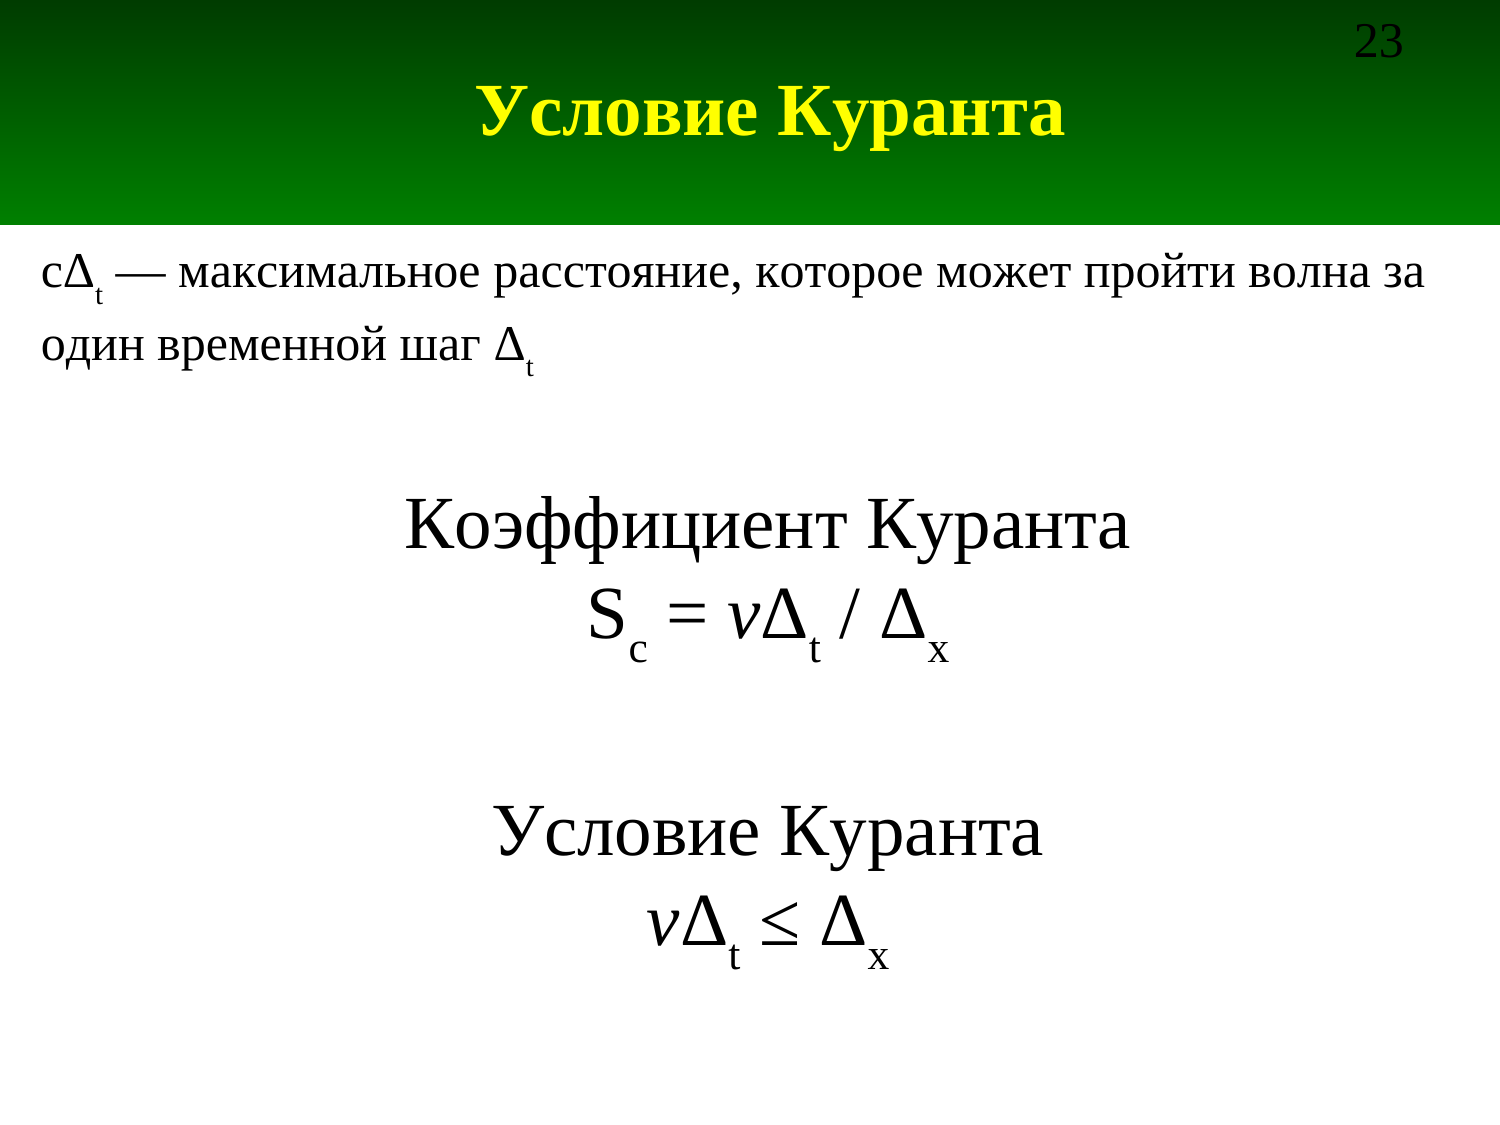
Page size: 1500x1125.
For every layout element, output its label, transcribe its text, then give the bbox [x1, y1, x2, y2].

text_box cΔt — максимальное расстояние, которое может пройти волна за один временной шаг Δt [25, 230, 1489, 390]
text_box Коэффициент Куранта Sc = vΔt / Δx Условие Куранта vΔt ≤ Δx [389, 465, 1138, 986]
title Условие Куранта [100, 7, 1441, 204]
